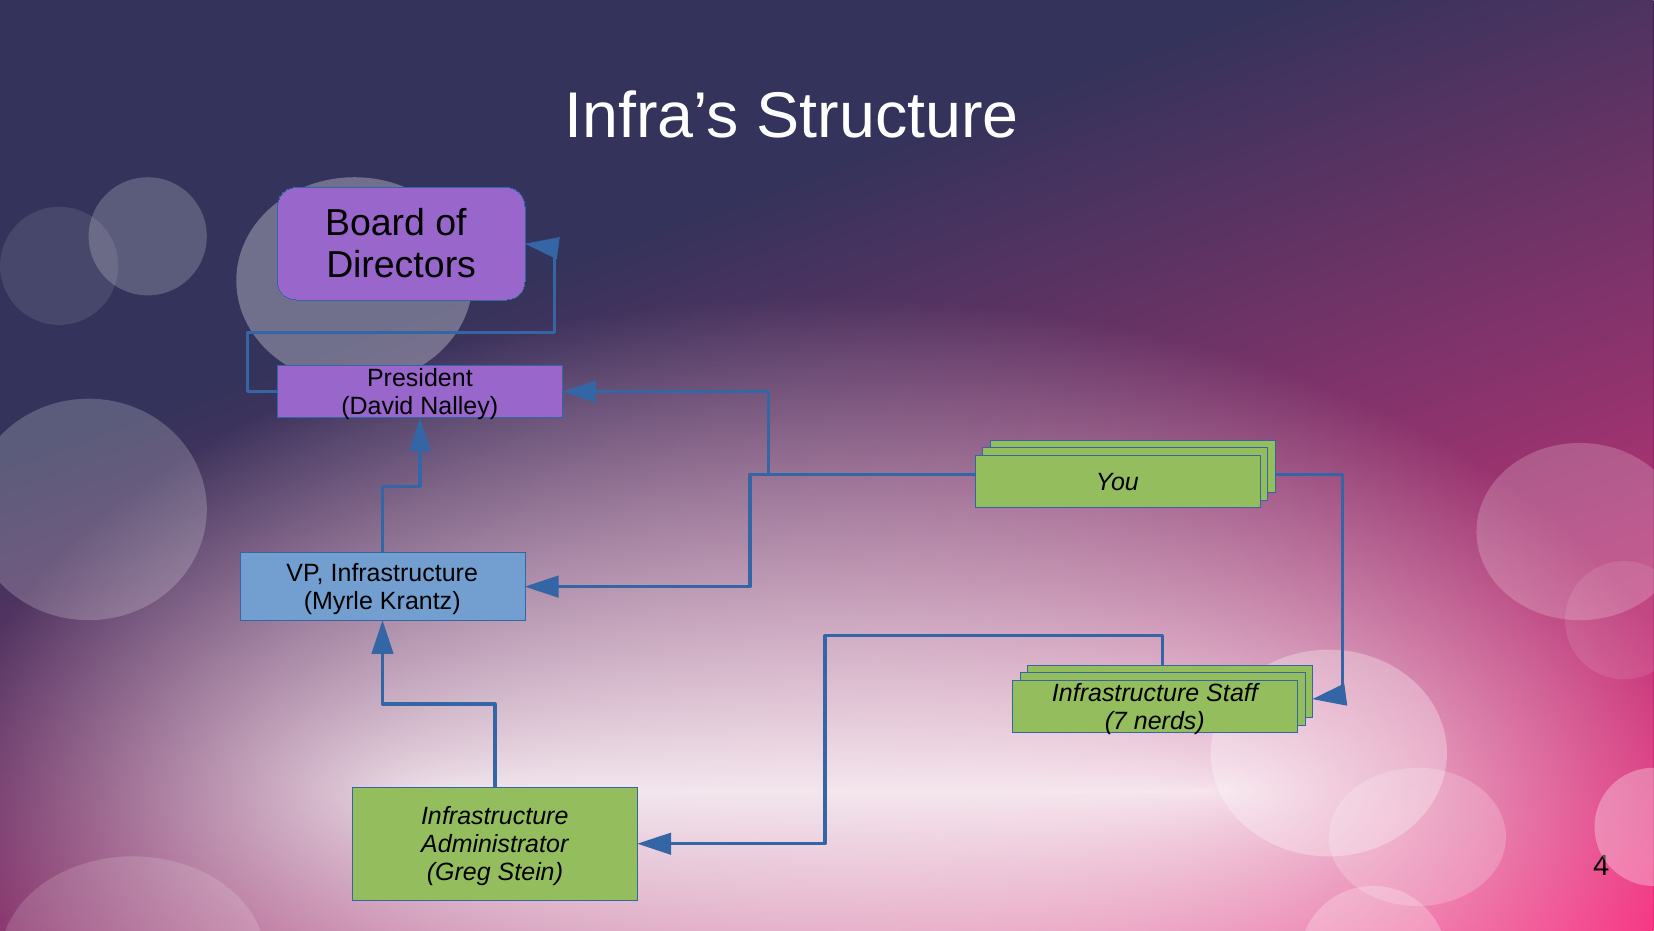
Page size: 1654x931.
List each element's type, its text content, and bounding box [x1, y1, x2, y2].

text_box [982, 440, 1276, 501]
text_box [1020, 665, 1313, 726]
text_box VP, Infrastructure (Myrle Krantz) [240, 552, 526, 621]
text_box You [975, 455, 1261, 508]
text_box Infrastructure Staff (7 nerds) [1012, 680, 1298, 733]
text_box Infrastructure Administrator (Greg Stein) [352, 787, 638, 901]
text_box President (David Nalley) [277, 365, 563, 418]
text_box Board of Directors [277, 187, 526, 301]
title Infra’s Structure [82, 37, 1571, 193]
